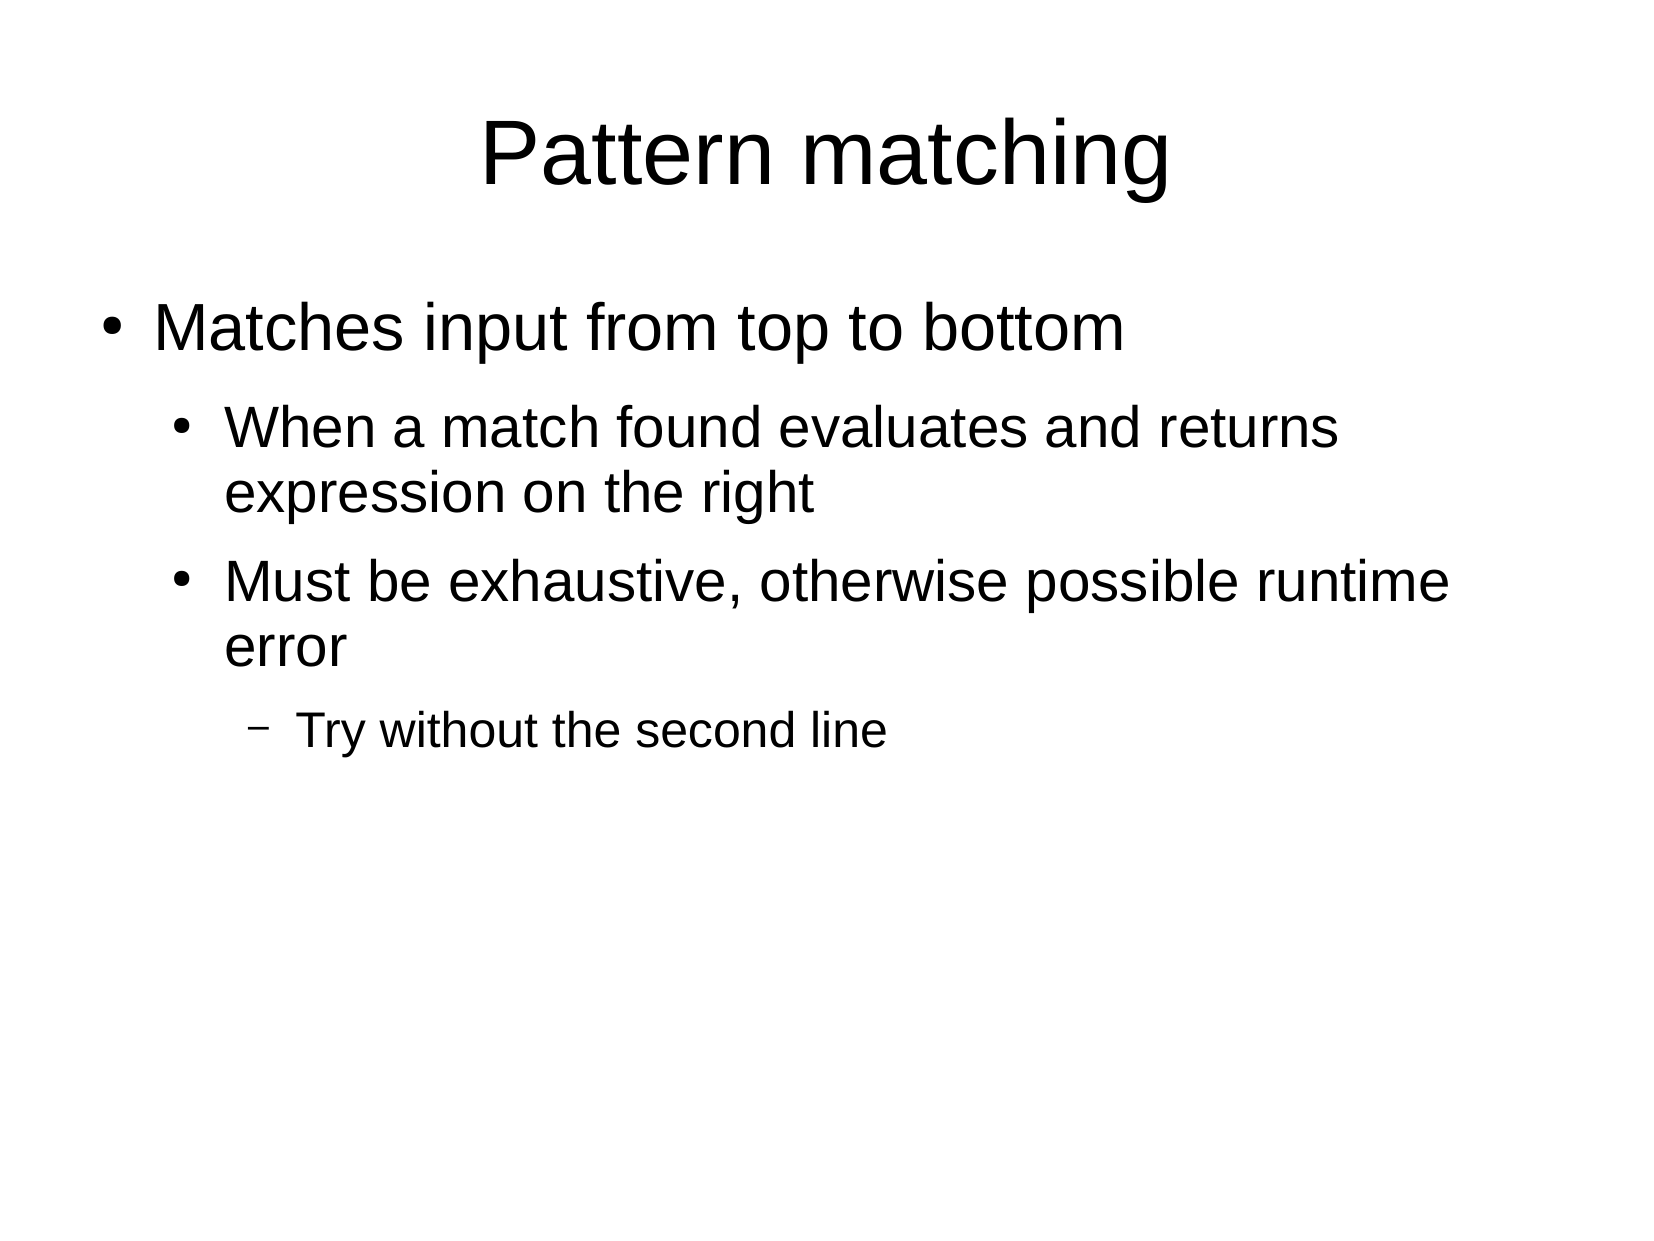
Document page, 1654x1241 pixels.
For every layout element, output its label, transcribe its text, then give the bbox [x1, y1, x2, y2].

title Pattern matching [82, 56, 1571, 250]
list Matches input from top to bottom When a match found evaluates and returns expression on the right Must be exhaustive, otherwise possible runtime error Try without the second line [82, 290, 1571, 1094]
